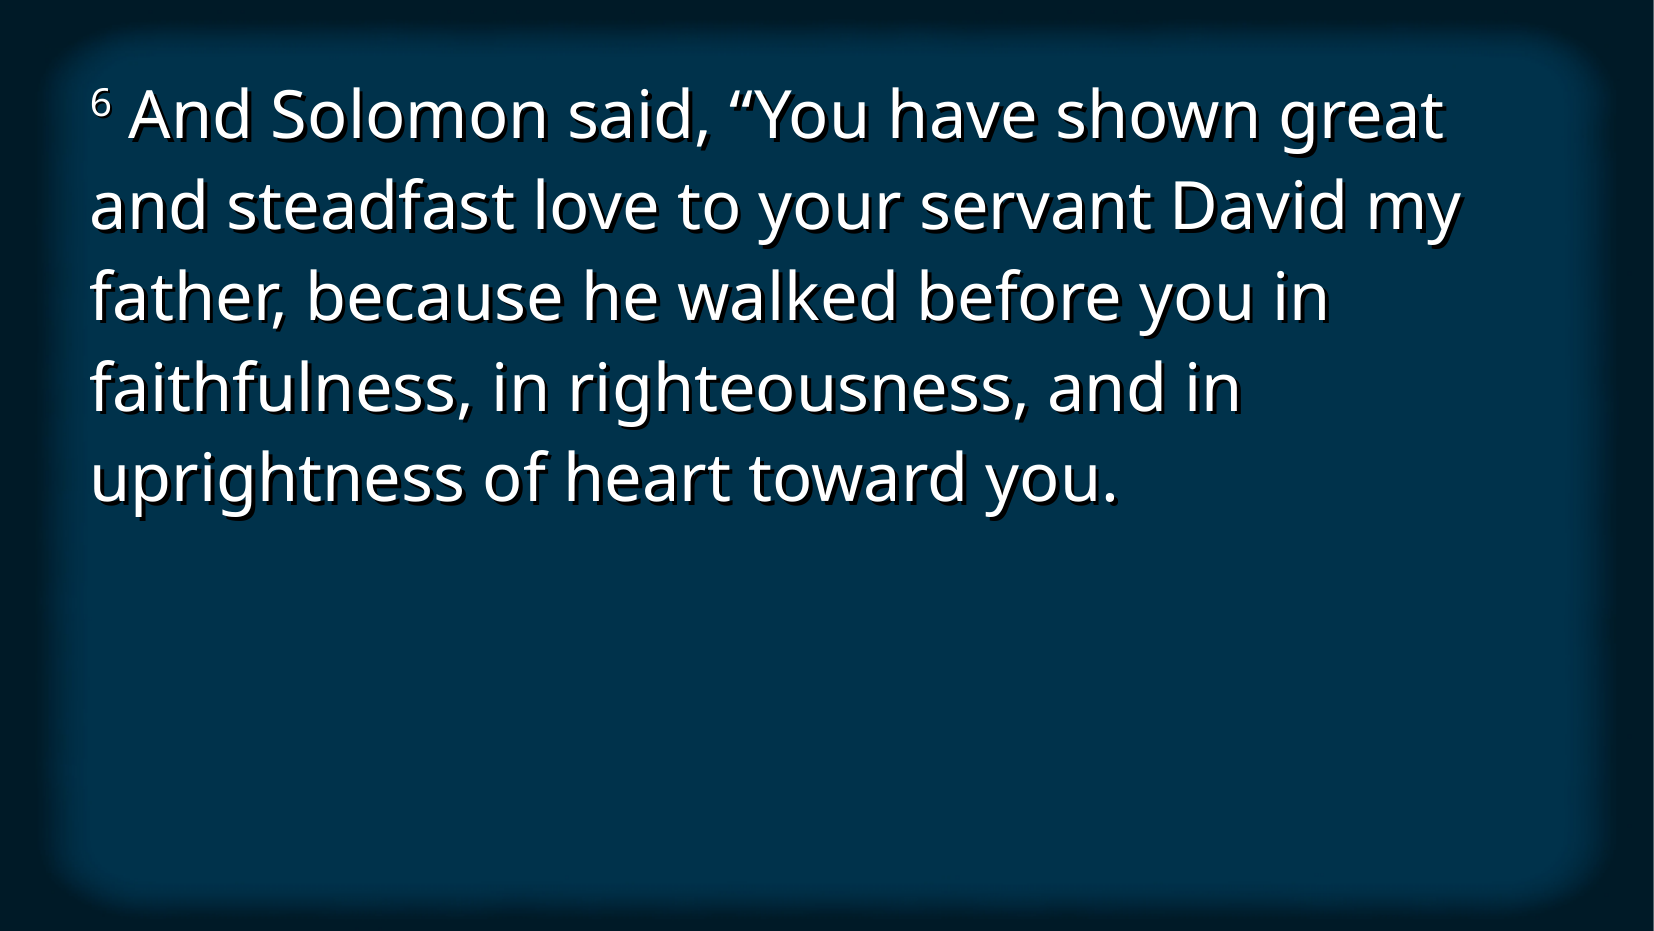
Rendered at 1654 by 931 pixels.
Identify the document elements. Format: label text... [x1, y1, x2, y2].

picture [0, 0, 1654, 931]
text_box 6 And Solomon said, “You have shown great and steadfast love to your servant David my father, because he walked before you in faithfulness, in righteousness, and in uprightness of heart toward you. [75, 60, 1591, 519]
